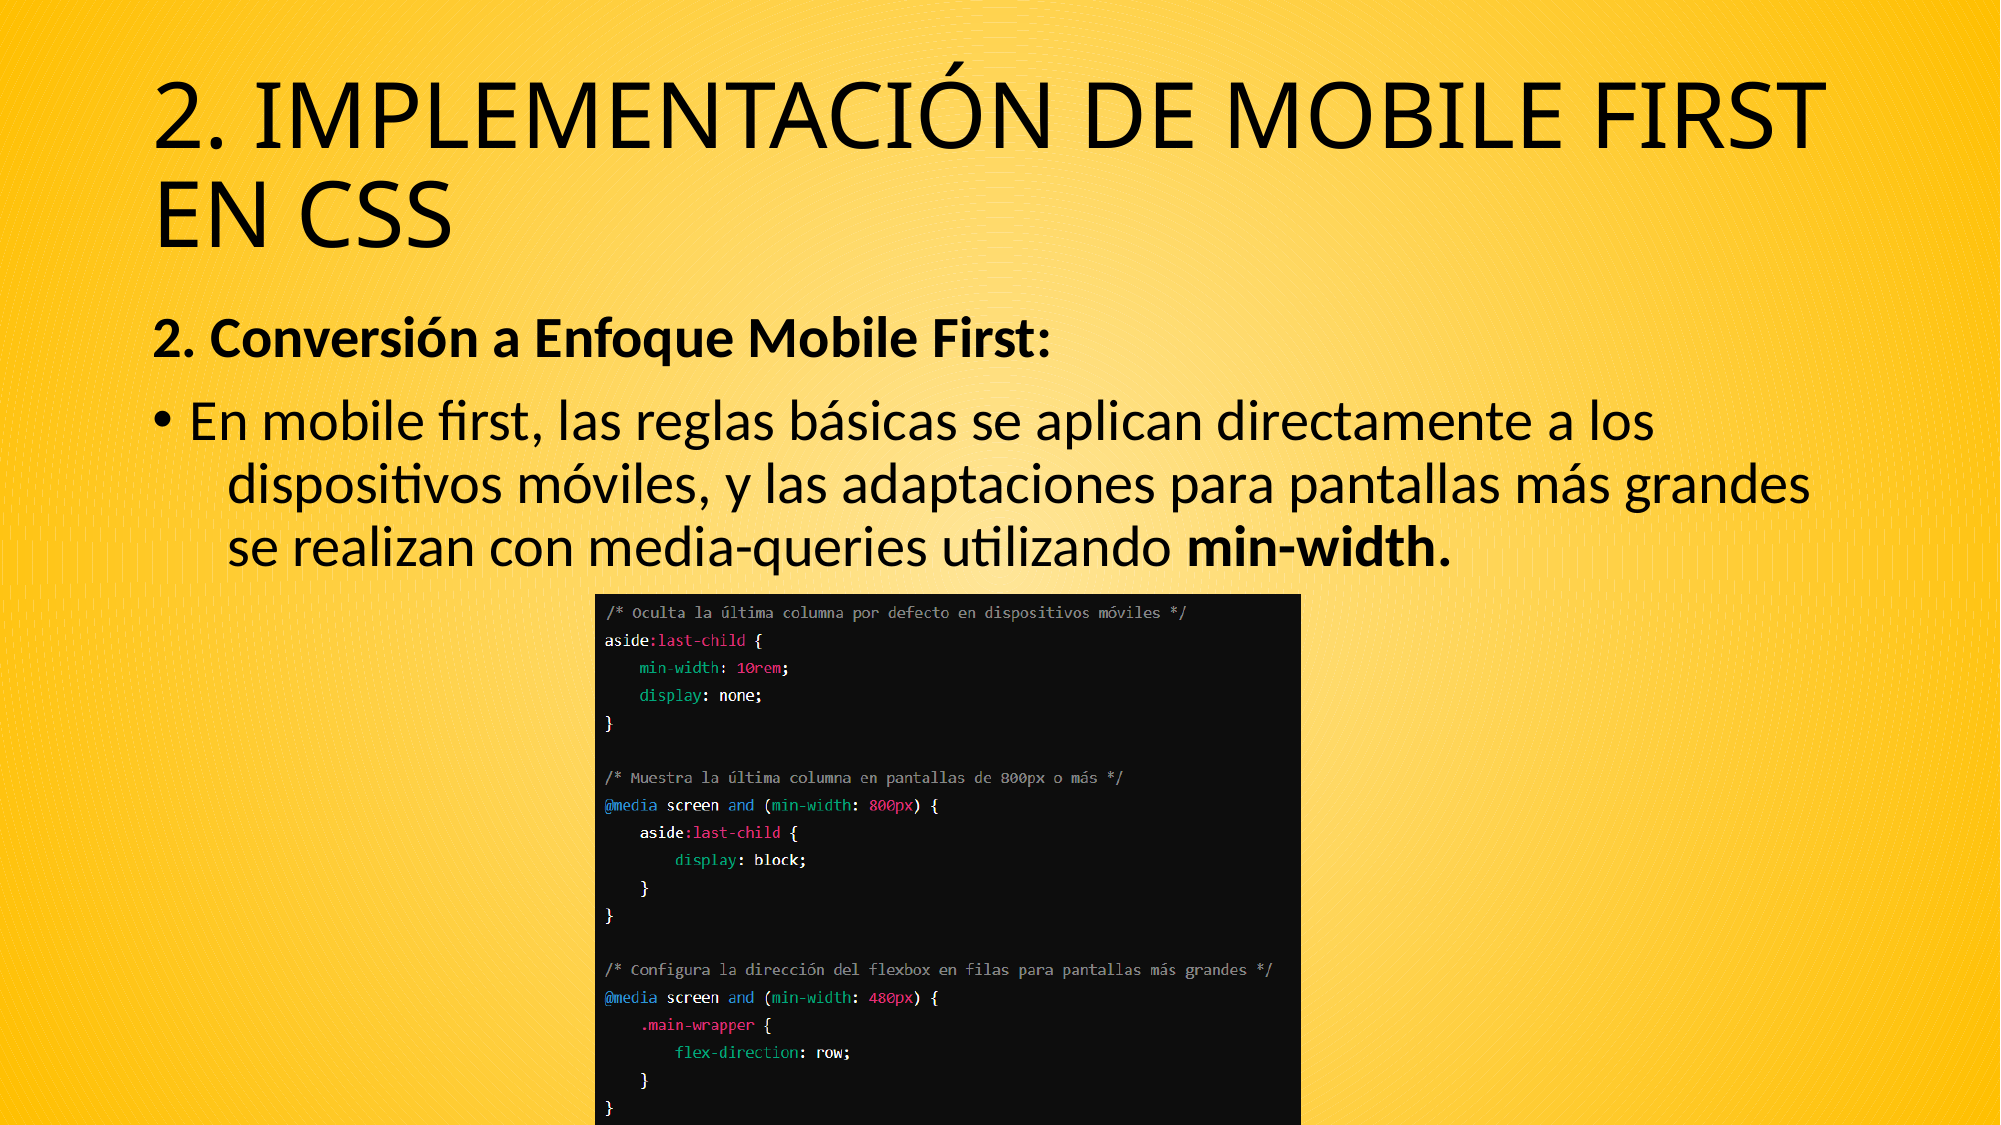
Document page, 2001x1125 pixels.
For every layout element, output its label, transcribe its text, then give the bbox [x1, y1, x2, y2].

title 2. IMPLEMENTACIÓN DE MOBILE FIRST EN CSS [137, 59, 1863, 278]
list 2. Conversión a Enfoque Mobile First: En mobile first, las reglas básicas se aplican directamente a los dispositivos móviles, y las adaptaciones para pantallas más grandes se realizan con media-queries utilizando min-width. [137, 299, 1863, 1014]
picture [595, 594, 1301, 1125]
